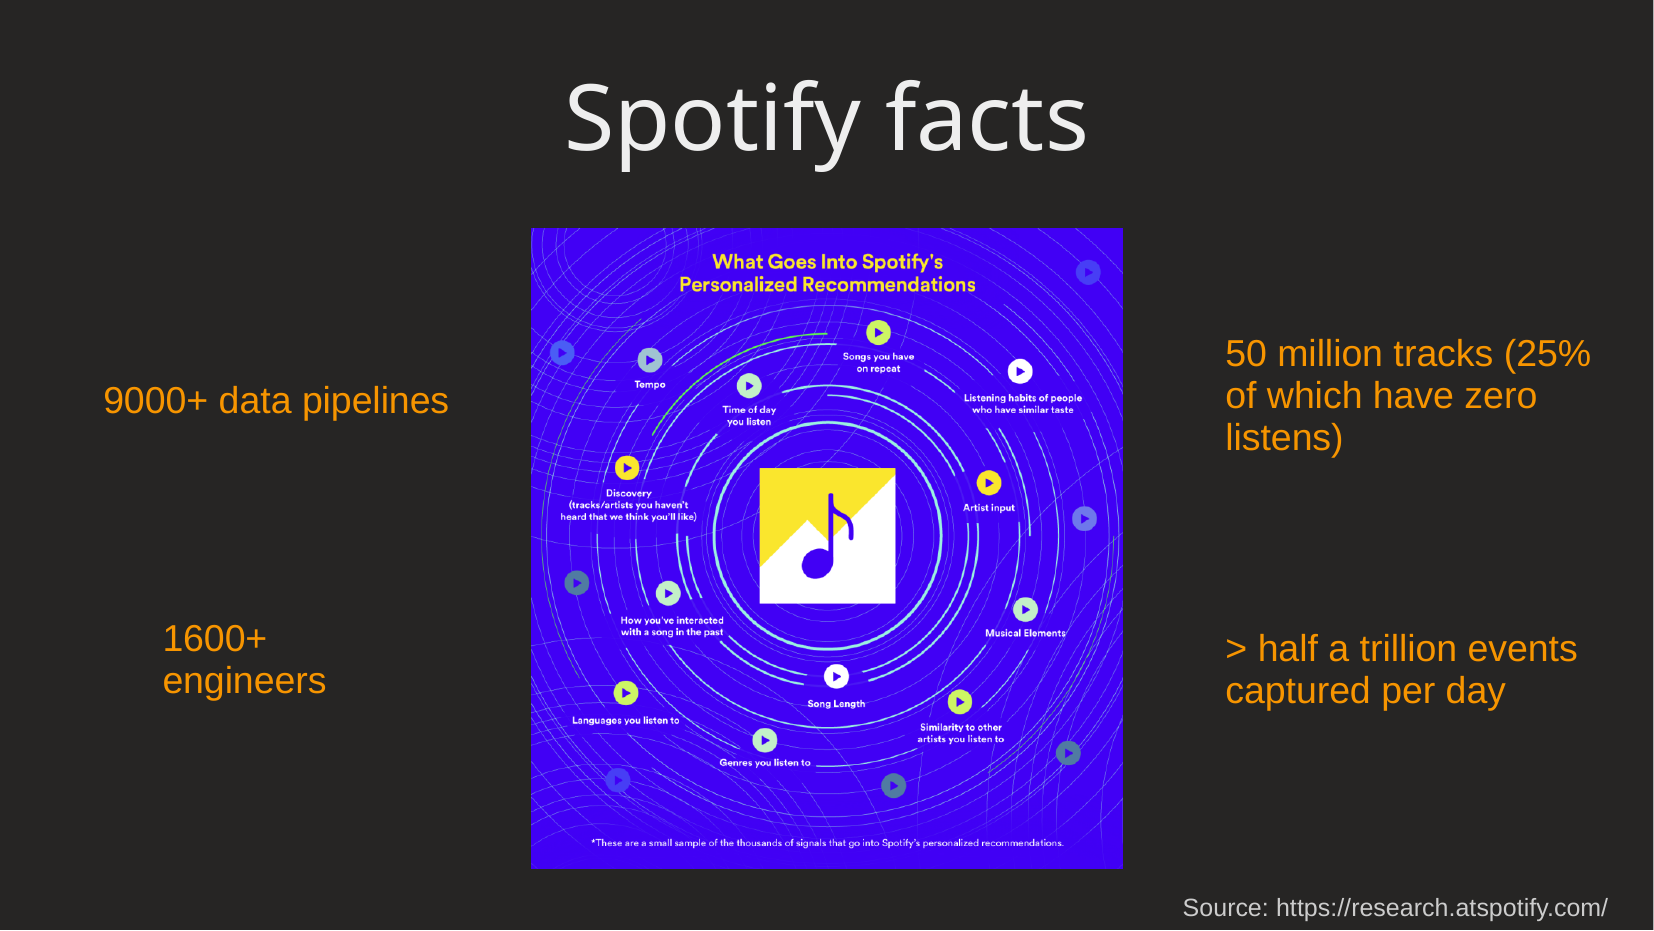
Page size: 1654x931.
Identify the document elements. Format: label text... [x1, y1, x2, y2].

picture [531, 228, 1123, 869]
text_box Source: https://research.atspotify.com/ [1097, 885, 1625, 929]
text_box 9000+ data pipelines [88, 372, 473, 480]
text_box 50 million tracks (25% of which have zero listens) [1210, 324, 1625, 591]
text_box 1600+ engineers [147, 609, 355, 709]
title Spotify facts [82, 37, 1571, 193]
text_box > half a trillion events captured per day [1210, 620, 1595, 845]
